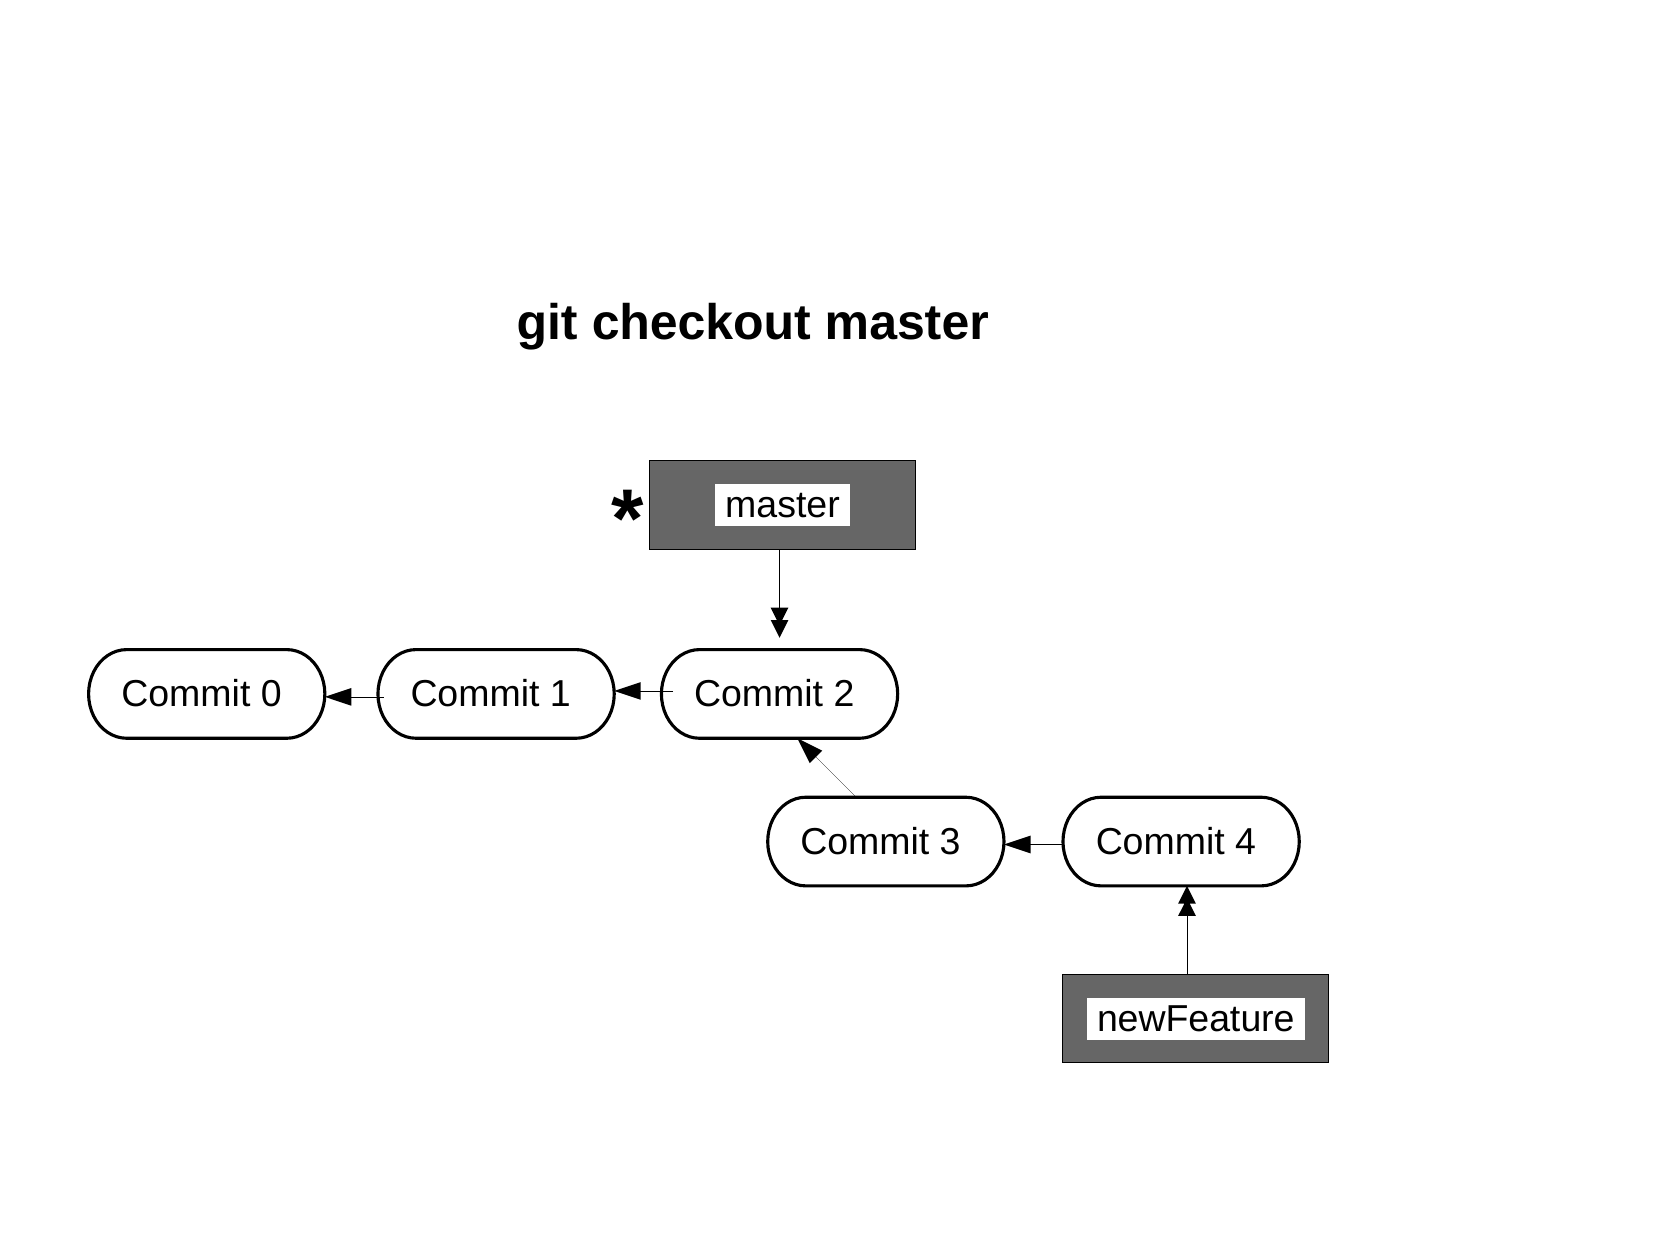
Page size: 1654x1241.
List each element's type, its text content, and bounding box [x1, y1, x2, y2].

text_box Commit 1 [377, 649, 615, 739]
text_box newFeature [1062, 974, 1329, 1063]
text_box * [596, 465, 656, 573]
text_box Commit 3 [767, 797, 1004, 886]
text_box Commit 4 [1062, 797, 1300, 886]
text_box master [649, 460, 916, 550]
text_box Commit 0 [88, 649, 325, 739]
text_box Commit 2 [661, 649, 898, 739]
text_box git checkout master [501, 287, 1329, 414]
